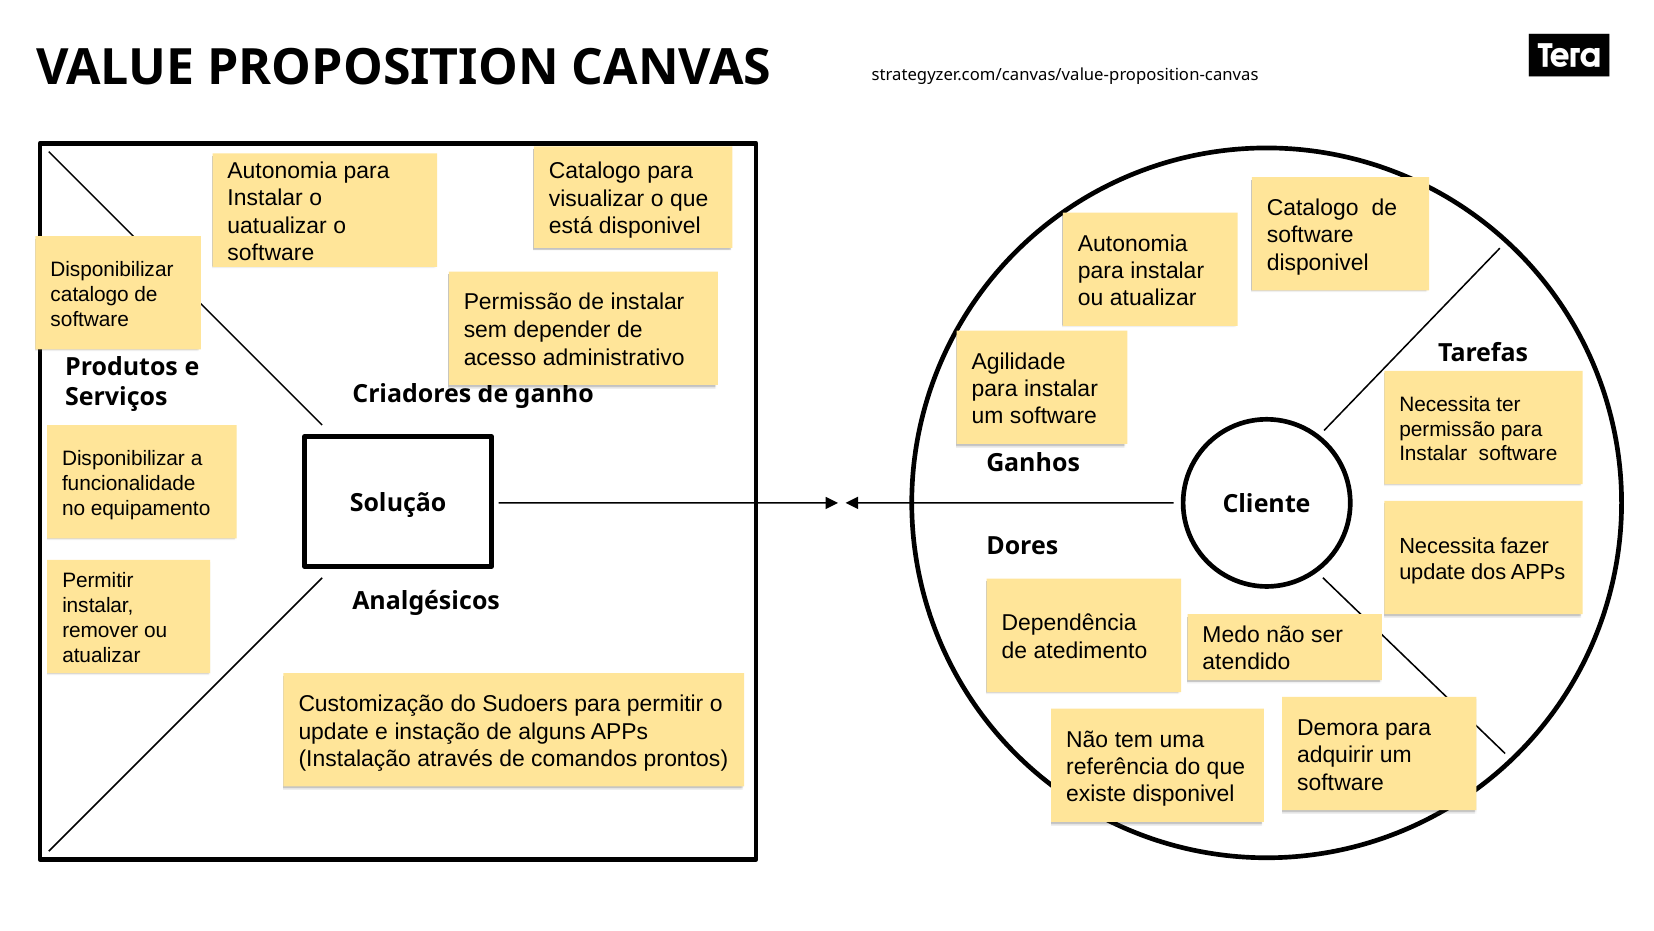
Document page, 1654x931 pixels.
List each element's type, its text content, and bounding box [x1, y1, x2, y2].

text_box Catalogo de software disponivel [1251, 177, 1430, 291]
text_box Dependência de atedimento [986, 578, 1182, 693]
text_box [810, 445, 841, 516]
text_box Medo não ser atendido [1187, 614, 1382, 681]
text_box Permissão de instalar sem depender de acesso administrativo [448, 271, 718, 385]
text_box Agilidade para instalar um software [956, 330, 1128, 444]
text_box Customização do Sudoers para permitir o update e instação de alguns APPs (Instalação através de comandos prontos) [283, 673, 745, 787]
text_box Necessita fazer update dos APPs [1384, 500, 1583, 615]
text_box Disponibilizar a funcionalidade no equipamento [47, 425, 237, 539]
text_box Disponibilizar catalogo de software [35, 236, 201, 350]
text_box Necessita ter permissão para Instalar software [1384, 370, 1583, 485]
text_box Não tem uma referência do que existe disponivel [1051, 708, 1264, 822]
text_box Autonomia para instalar ou atualizar [1062, 212, 1238, 326]
text_box Demora para adquirir um software [1282, 696, 1477, 811]
text_box Catalogo para visualizar o que está disponivel [533, 146, 733, 248]
text_box Permitir instalar, remover ou atualizar [47, 559, 211, 674]
picture [1514, 19, 1624, 91]
text_box Autonomia para Instalar o uatualizar o software [212, 153, 438, 267]
